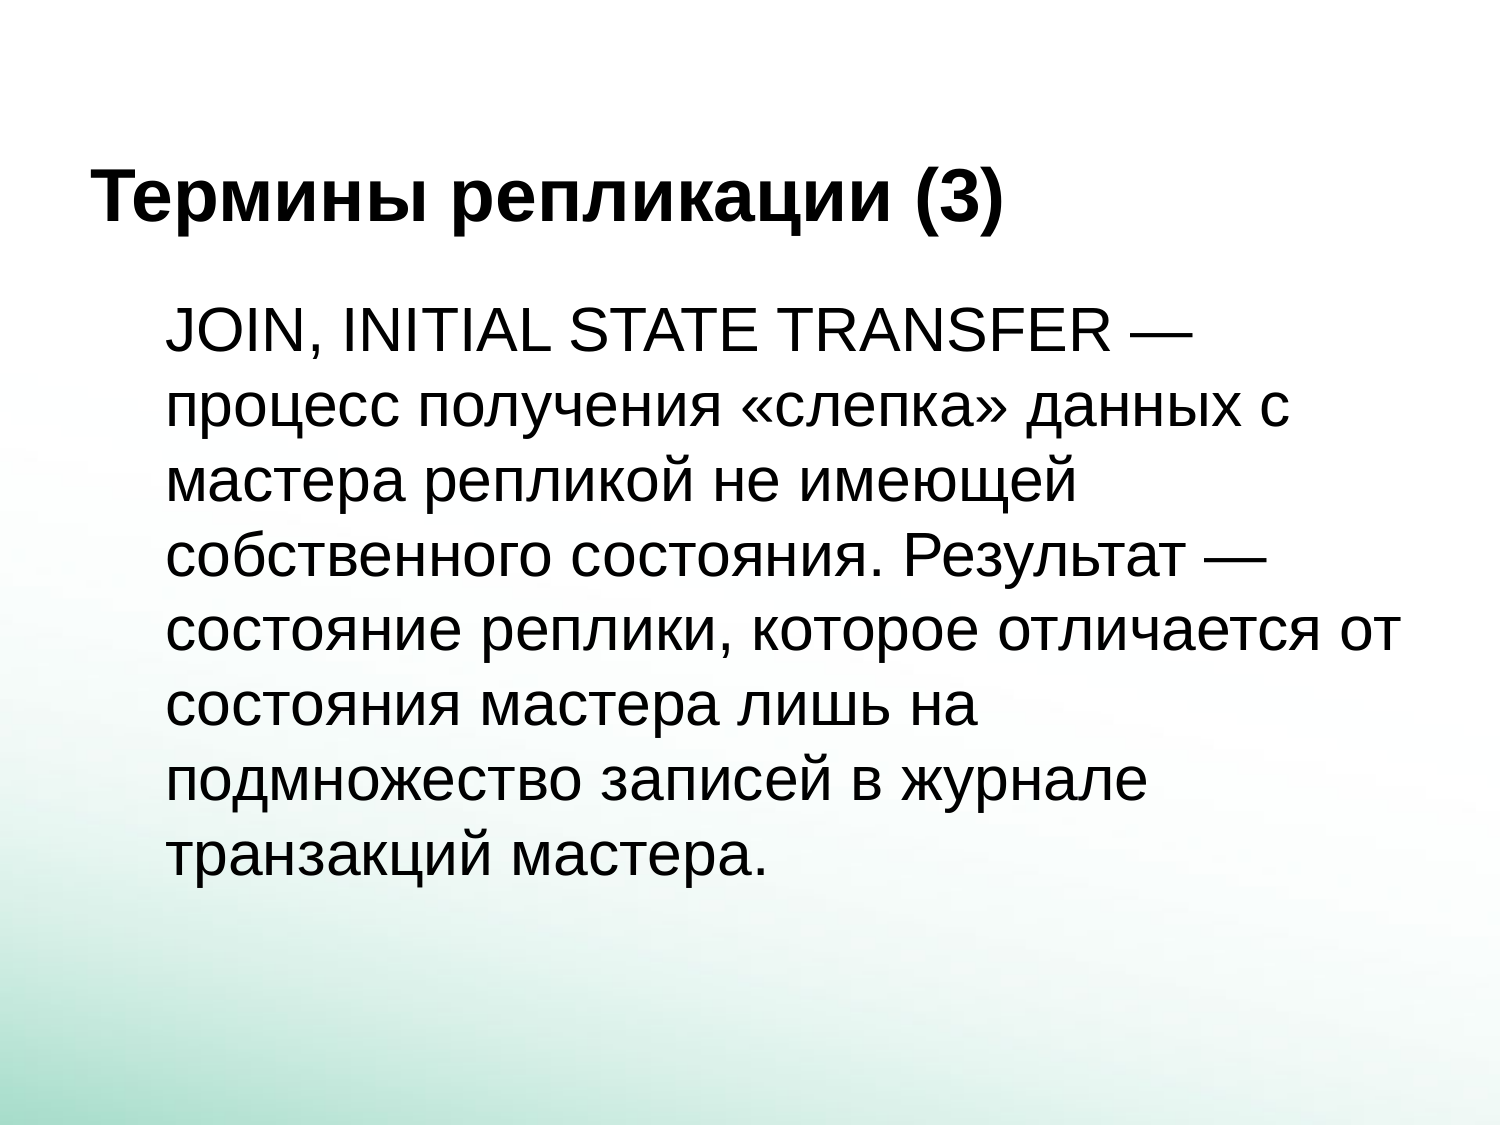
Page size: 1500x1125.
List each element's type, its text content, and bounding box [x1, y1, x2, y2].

list JOIN, INITIAL STATE TRANSFER — процесс получения «слепка» данных с мастера репликой не имеющей собственного состояния. Результат — состояние реплики, которое отличается от состояния мастера лишь на подмножество записей в журнале транзакций мастера. [75, 273, 1425, 885]
picture [0, 0, 1500, 1125]
title Термины репликации (3) [75, 110, 1267, 252]
